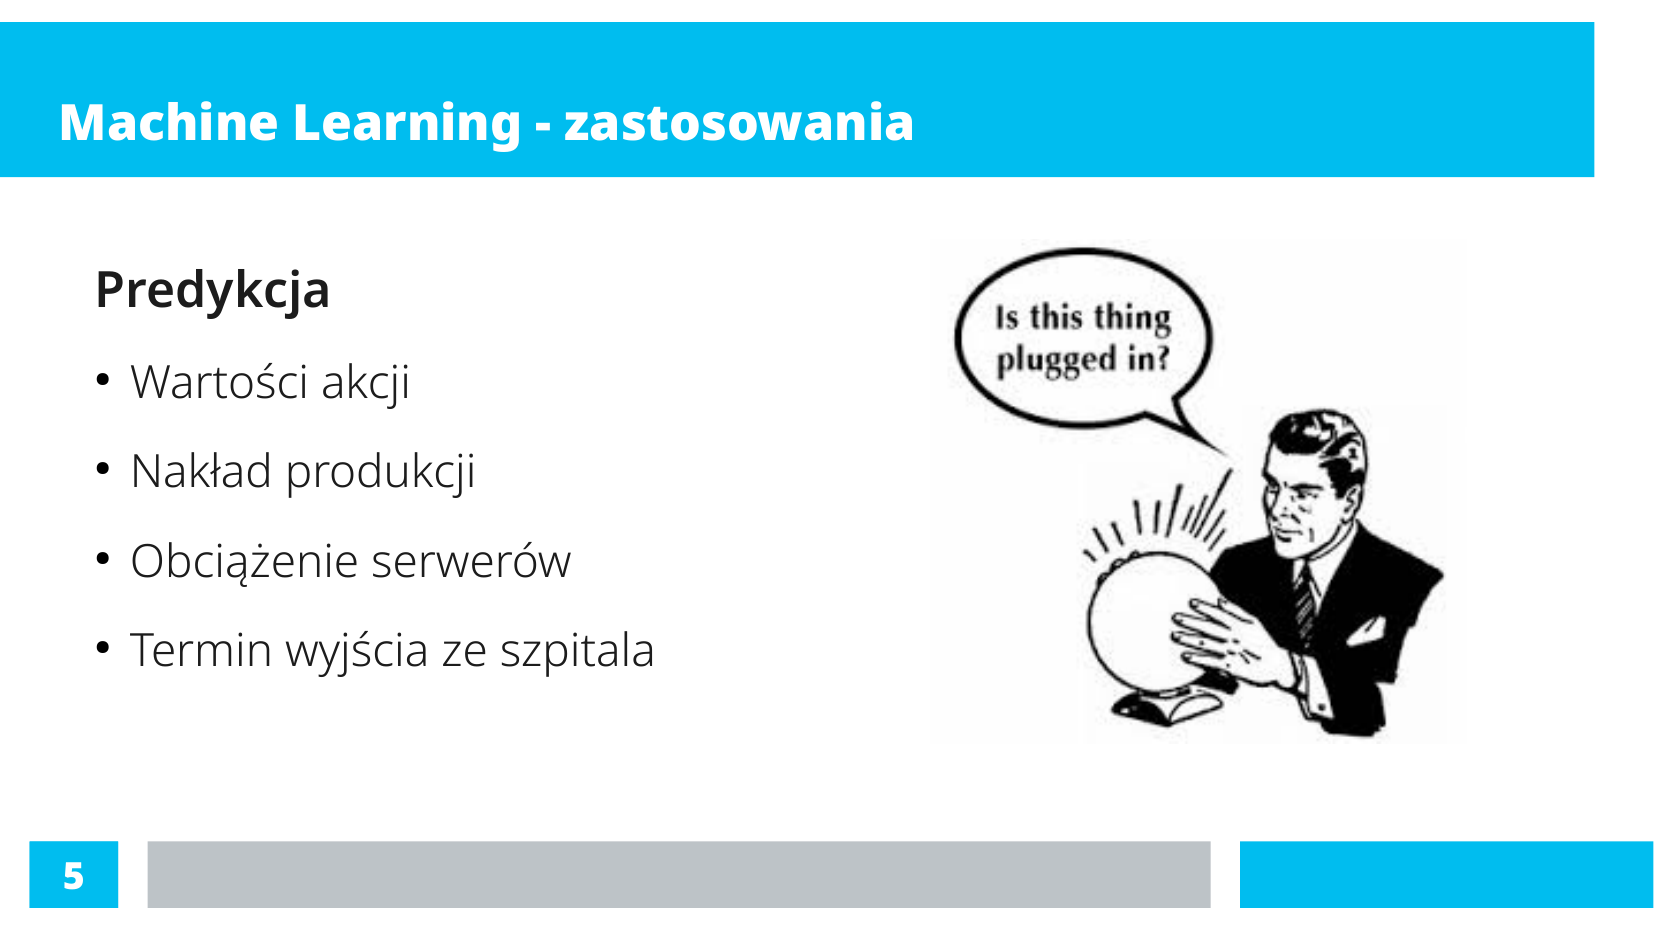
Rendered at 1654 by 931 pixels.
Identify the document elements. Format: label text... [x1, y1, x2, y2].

list Predykcja Wartości akcji Nakład produkcji Obciążenie serwerów Termin wyjścia ze szpitala [59, 243, 1565, 820]
picture [930, 239, 1467, 744]
title Machine Learning - zastosowania [59, 44, 1595, 156]
